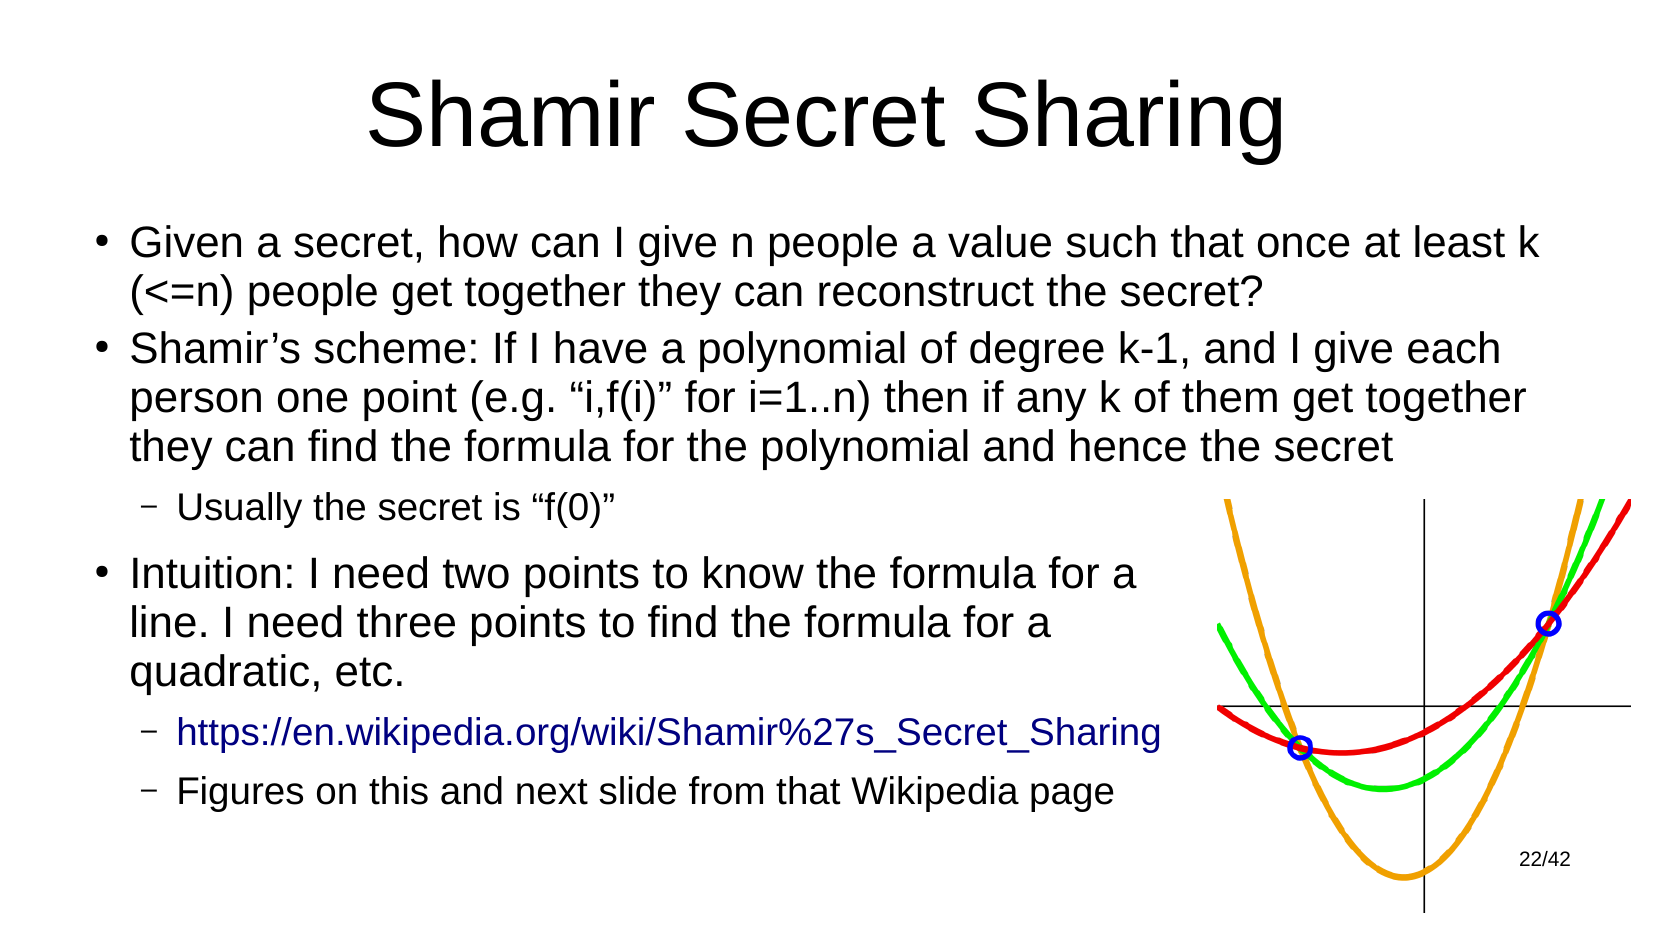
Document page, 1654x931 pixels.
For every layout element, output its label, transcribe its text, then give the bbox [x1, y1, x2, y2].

list Given a secret, how can I give n people a value such that once at least k (<=n) people get together they can reconstruct the secret? Shamir’s scheme: If I have a polynomial of degree k-1, and I give each person one point (e.g. “i,f(i)” for i=1..n) then if any k of them get together they can find the formula for the polynomial and hence the secret Usually the secret is “f(0)” Intuition: I need two points to know the formula for a line. I need three points to find the formula for a quadratic, etc. https://en.wikipedia.org/wiki/Shamir%27s_Secret_Sharing Figures on this and next slide from that Wikipedia page [82, 217, 1571, 815]
title Shamir Secret Sharing [82, 37, 1571, 193]
picture [1217, 499, 1631, 913]
